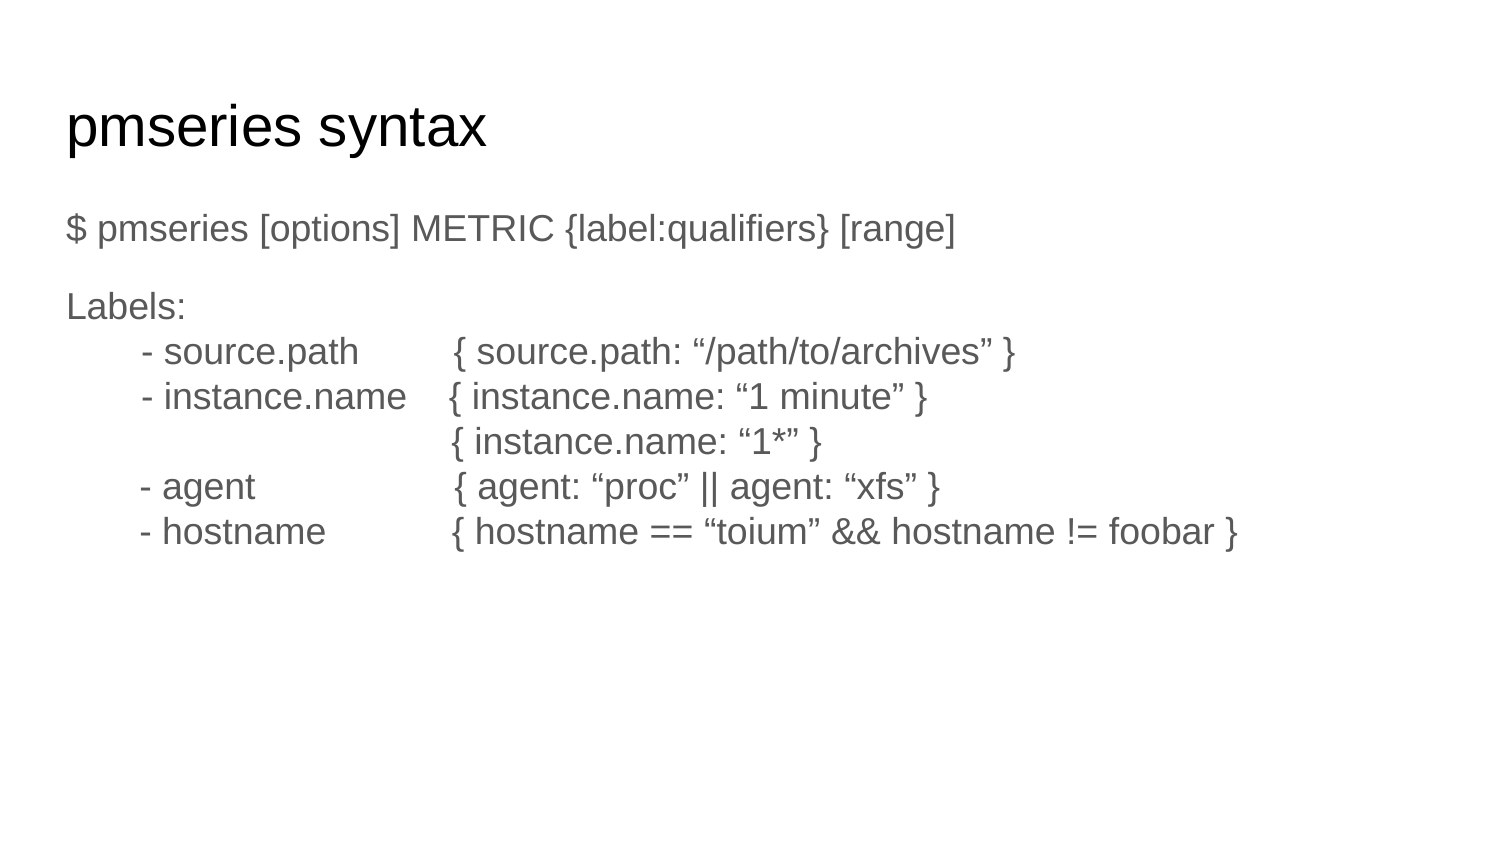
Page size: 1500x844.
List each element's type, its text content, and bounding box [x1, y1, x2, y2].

list $ pmseries [options] METRIC {label:qualifiers} [range] Labels: - source.path { source.path: “/path/to/archives” } - instance.name { instance.name: “1 minute” } { instance.name: “1*” } - agent { agent: “proc” || agent: “xfs” } - hostname { hostname == “toium” && hostname != foobar } [51, 189, 1449, 750]
title pmseries syntax [51, 72, 1449, 167]
